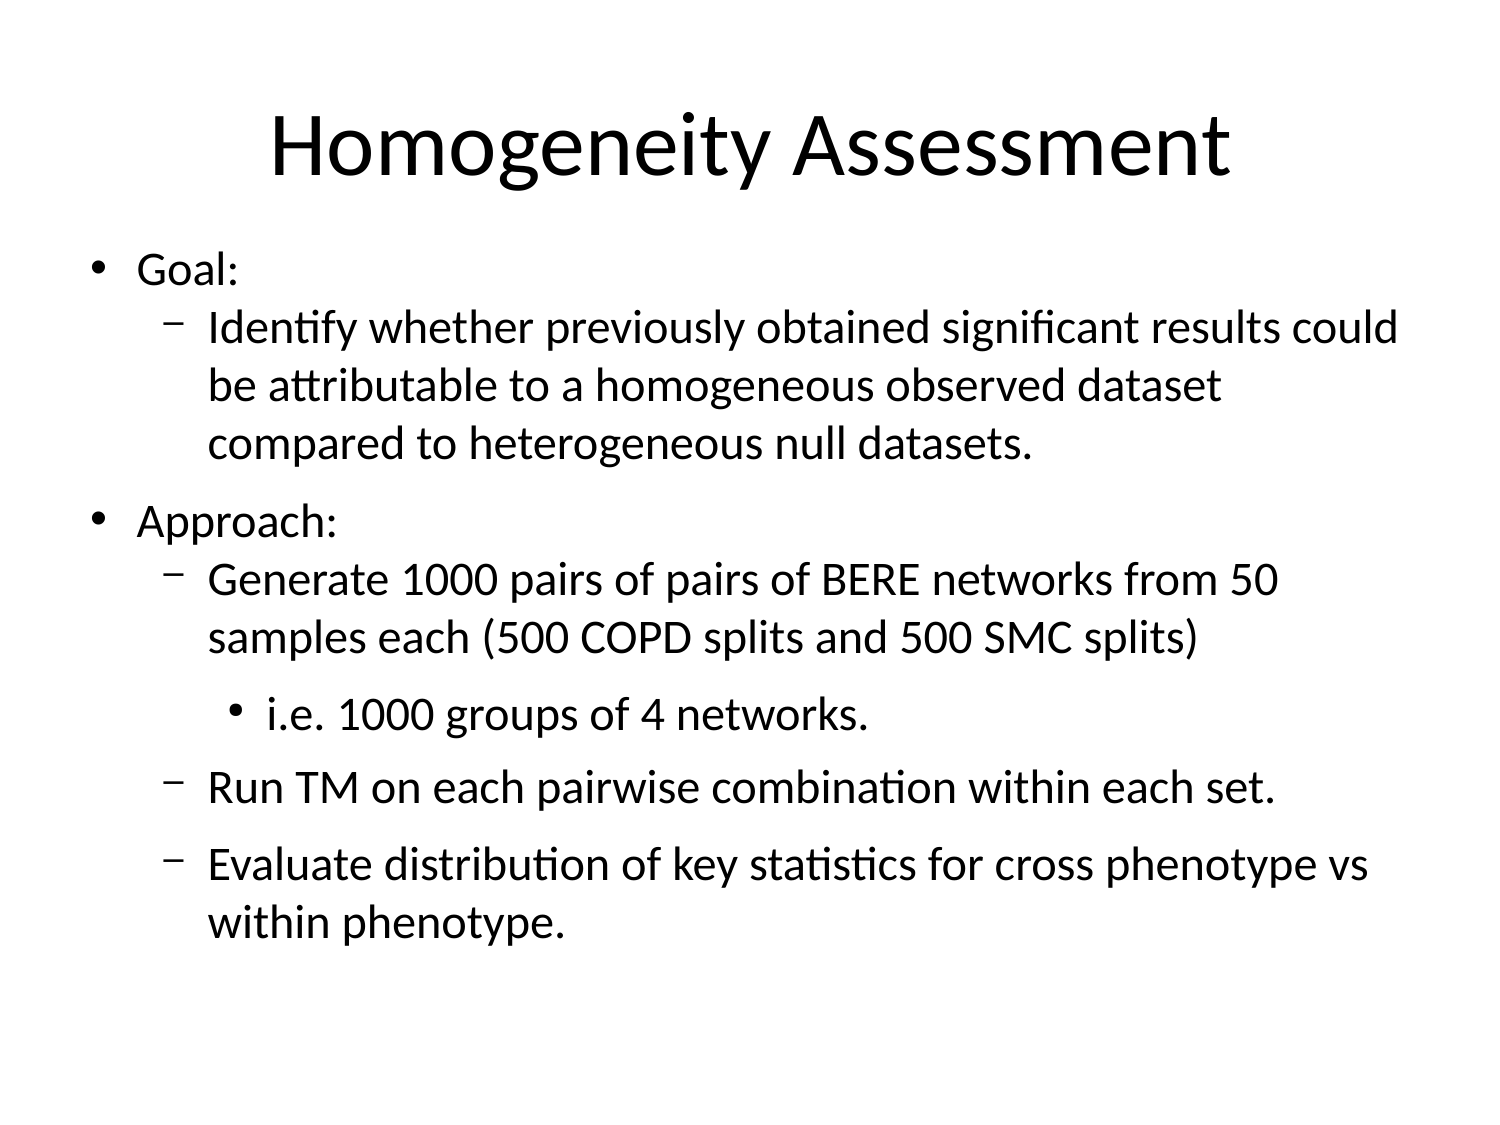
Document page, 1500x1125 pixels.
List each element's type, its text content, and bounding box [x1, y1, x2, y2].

list Goal: Identify whether previously obtained significant results could be attributable to a homogeneous observed dataset compared to heterogeneous null datasets. Approach: Generate 1000 pairs of pairs of BERE networks from 50 samples each (500 COPD splits and 500 SMC splits) i.e. 1000 groups of 4 networks. Run TM on each pairwise combination within each set. Evaluate distribution of key statistics for cross phenotype vs within phenotype. [75, 230, 1426, 973]
title Homogeneity Assessment [76, 45, 1427, 233]
